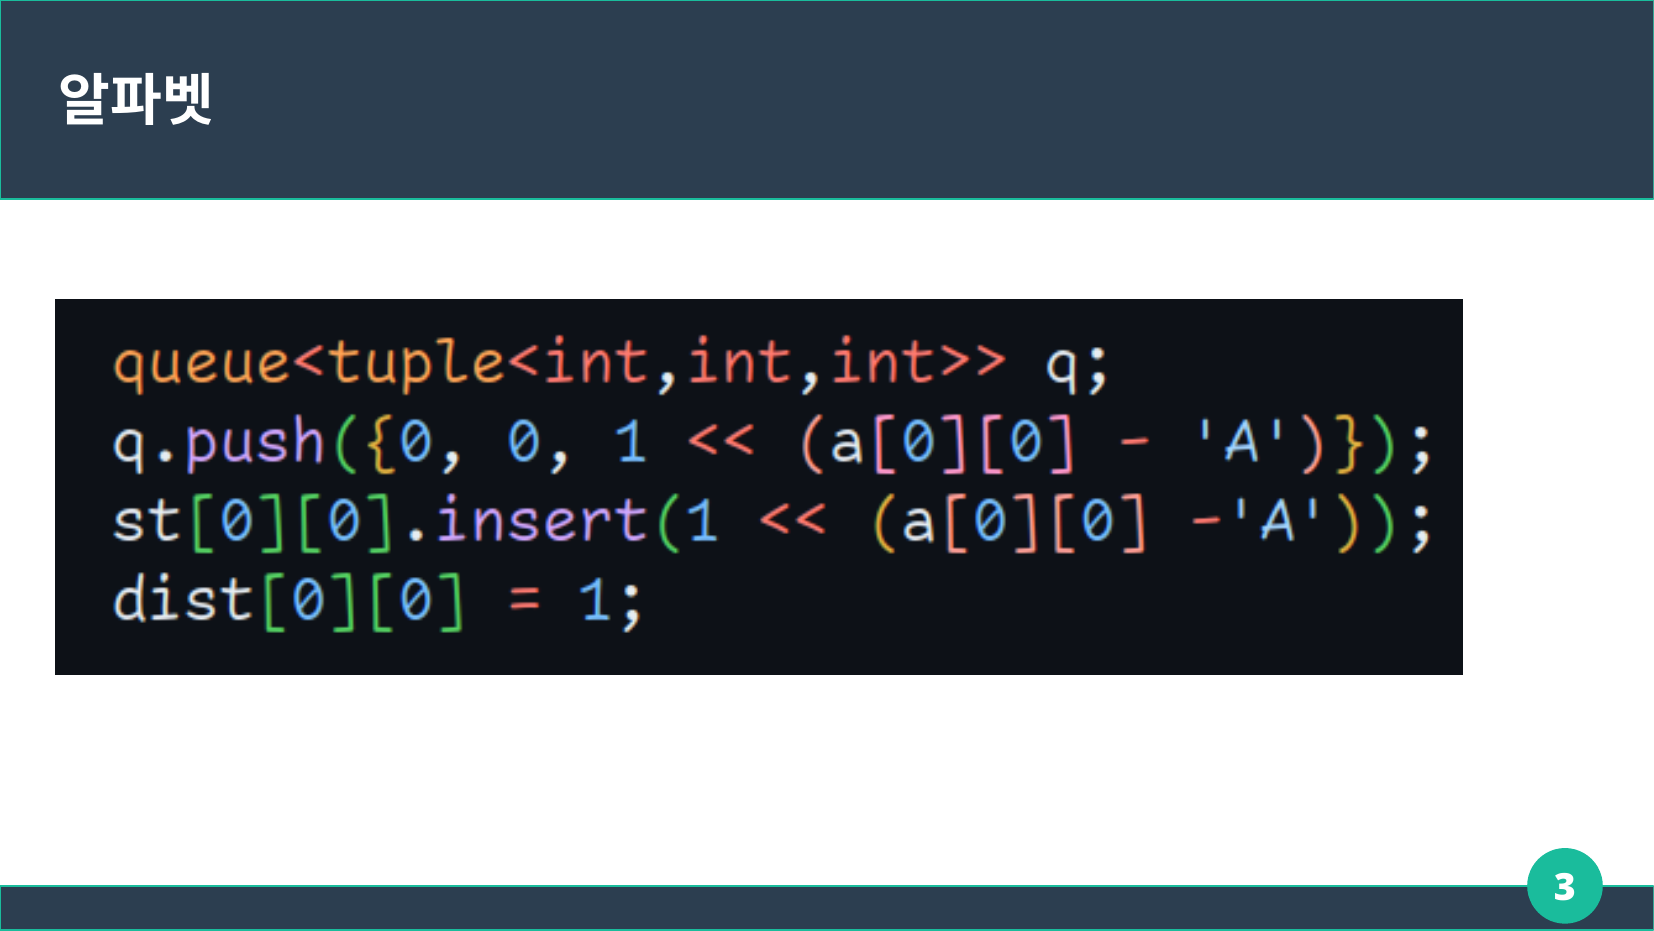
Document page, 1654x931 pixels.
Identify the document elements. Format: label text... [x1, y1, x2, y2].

title 알파벳 [59, 37, 1595, 155]
picture [55, 299, 1463, 676]
